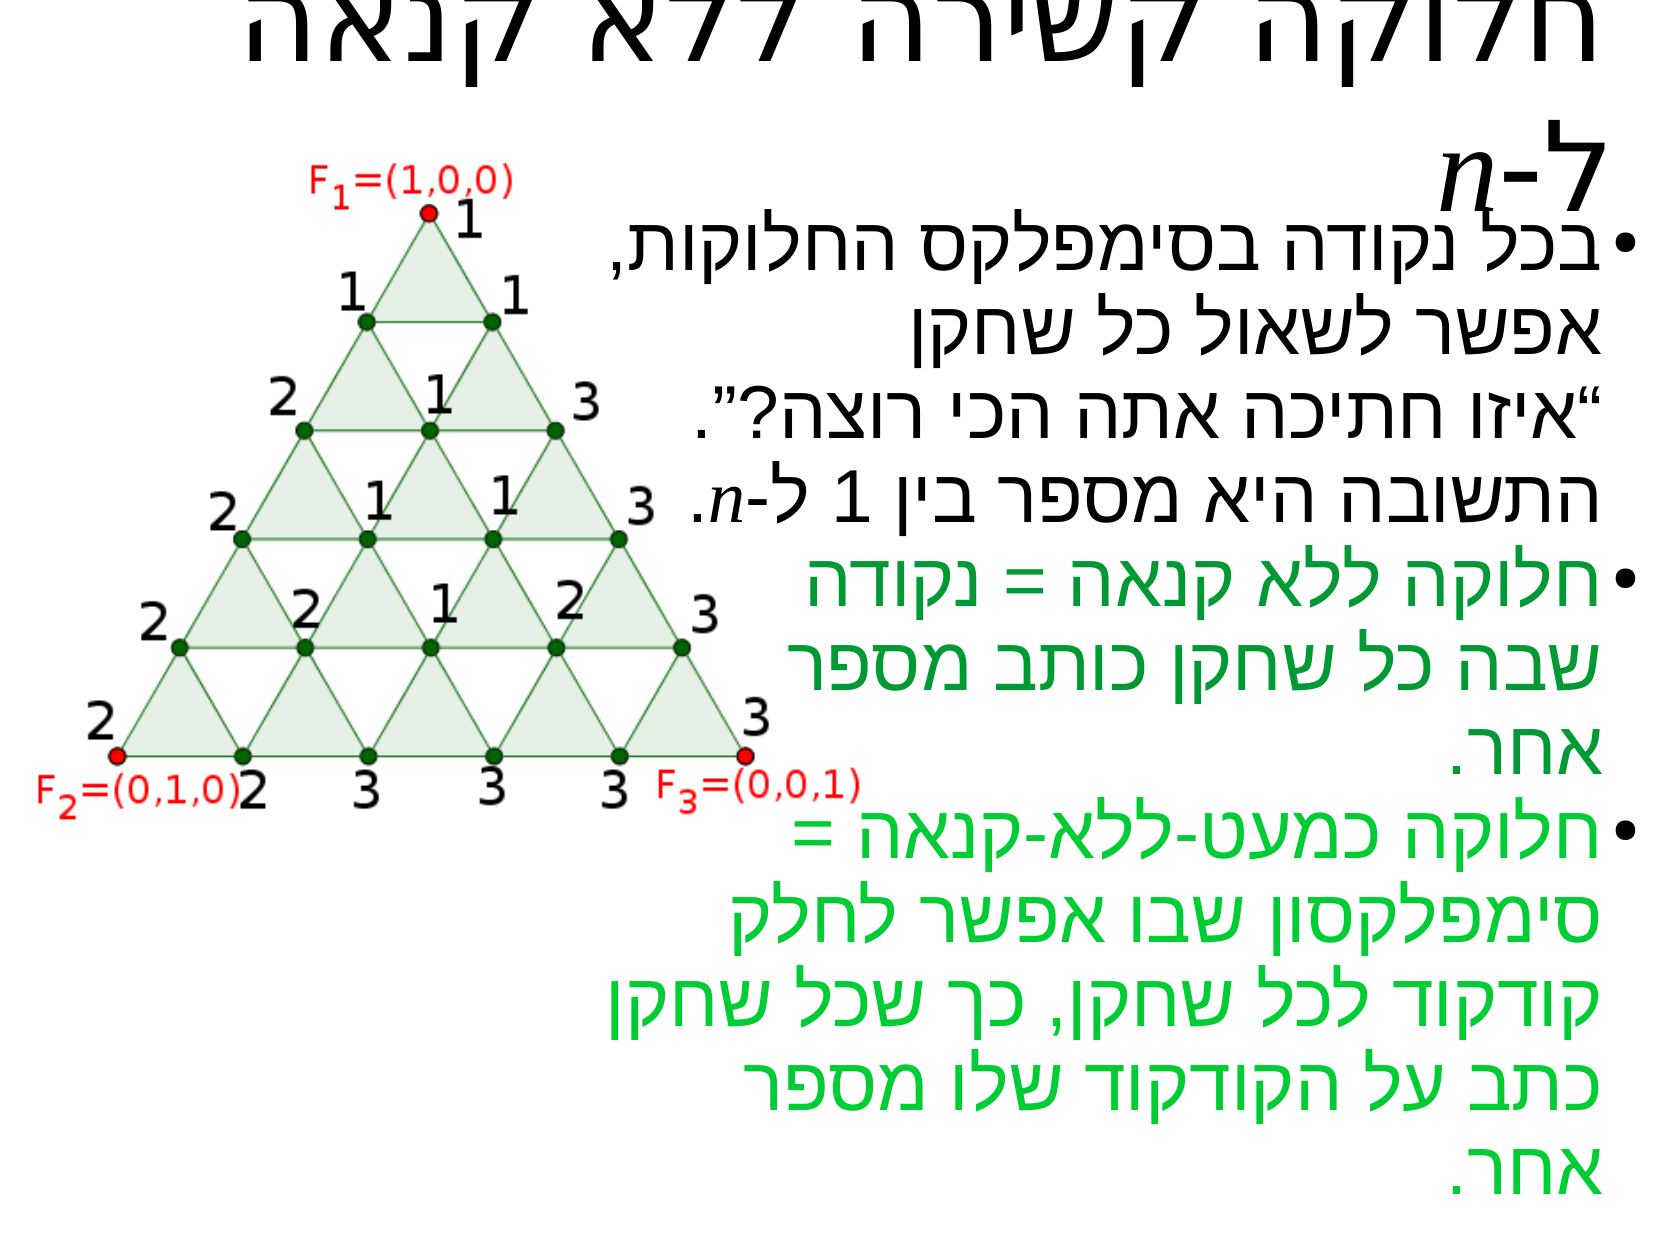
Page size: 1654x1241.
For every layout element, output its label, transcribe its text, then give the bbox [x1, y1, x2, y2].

text_box בכל נקודה בסימפלקס החלוקות, אפשר לשאול כל שחקן “איזו חתיכה אתה הכי רוצה?”. התשובה היא מספר בין 1 ל-n. חלוקה ללא קנאה = נקודה שבה כל שחקן כותב מספר אחר. חלוקה כמעט-ללא-קנאה = סימפלקסון שבו אפשר לחלק קודקוד לכל שחקן, כך שכל שחקן כתב על הקודקוד שלו מספר אחר. [570, 195, 1654, 1241]
title חלוקה קשירה ללא קנאה ל-n [30, 7, 1654, 166]
picture [30, 166, 863, 826]
